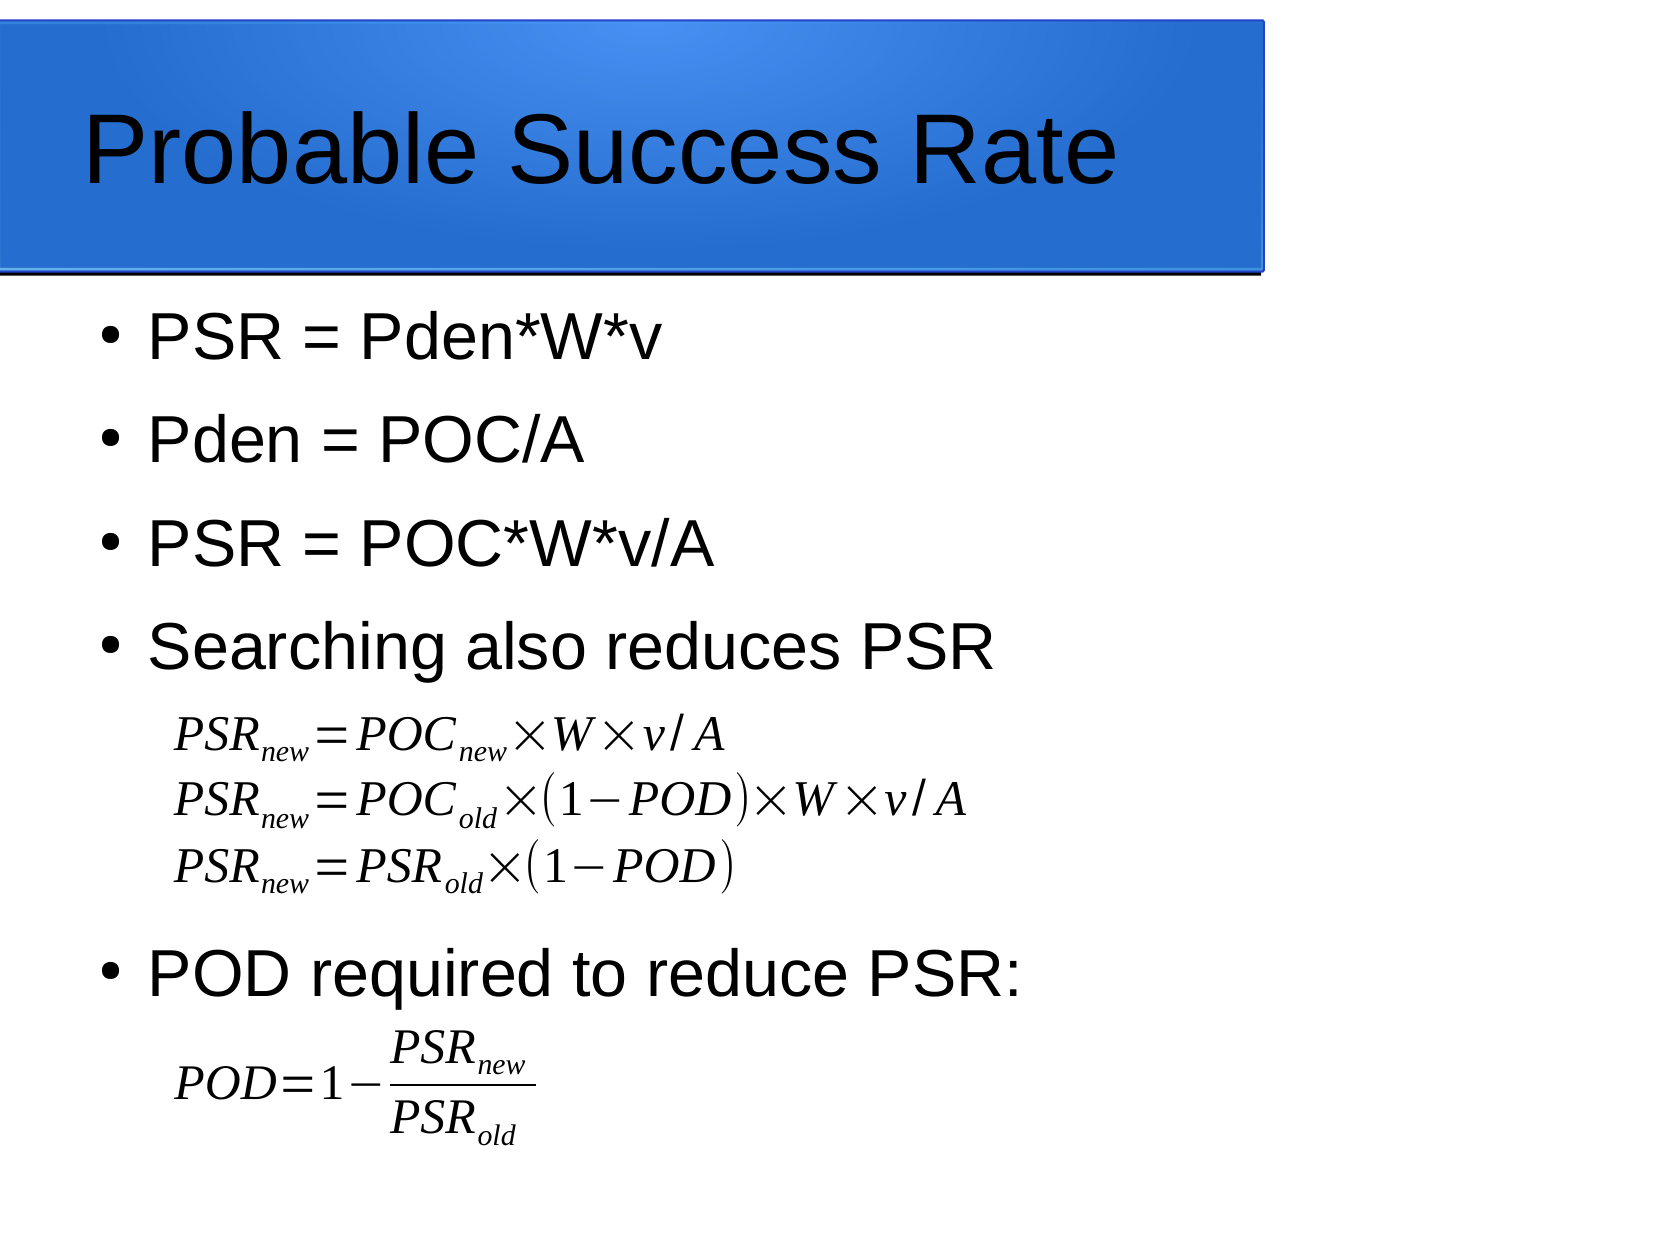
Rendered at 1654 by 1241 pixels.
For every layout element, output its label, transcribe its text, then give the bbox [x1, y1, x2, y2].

chart [165, 1018, 544, 1152]
list PSR = Pden*W*v Pden = POC/A PSR = POC*W*v/A Searching also reduces PSR POD required to reduce PSR: [82, 299, 1571, 1019]
title Probable Success Rate [82, 47, 1235, 252]
chart [164, 705, 976, 901]
